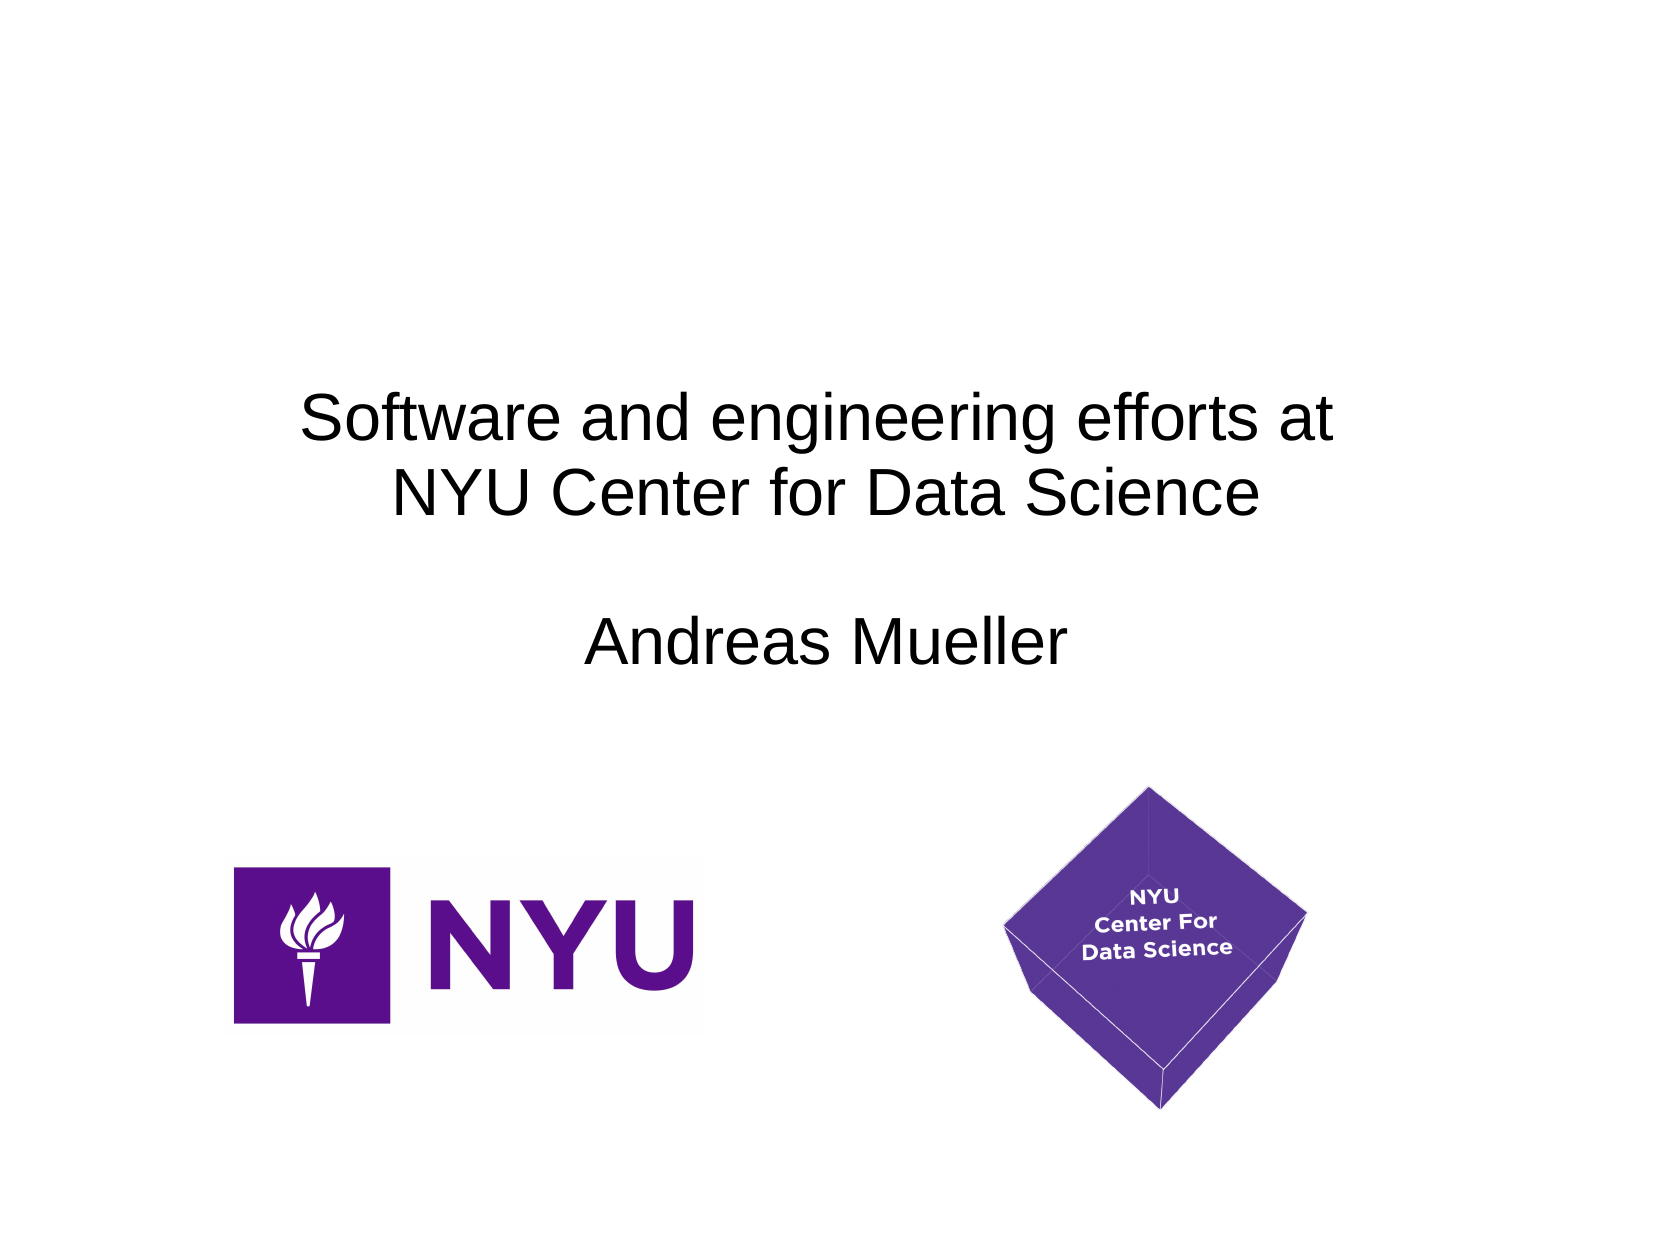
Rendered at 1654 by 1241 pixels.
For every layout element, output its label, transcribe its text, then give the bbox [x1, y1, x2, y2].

subtitle Software and engineering efforts at NYU Center for Data Science Andreas Mueller [82, 49, 1571, 1010]
picture [222, 856, 706, 1036]
picture [840, 779, 1454, 1126]
